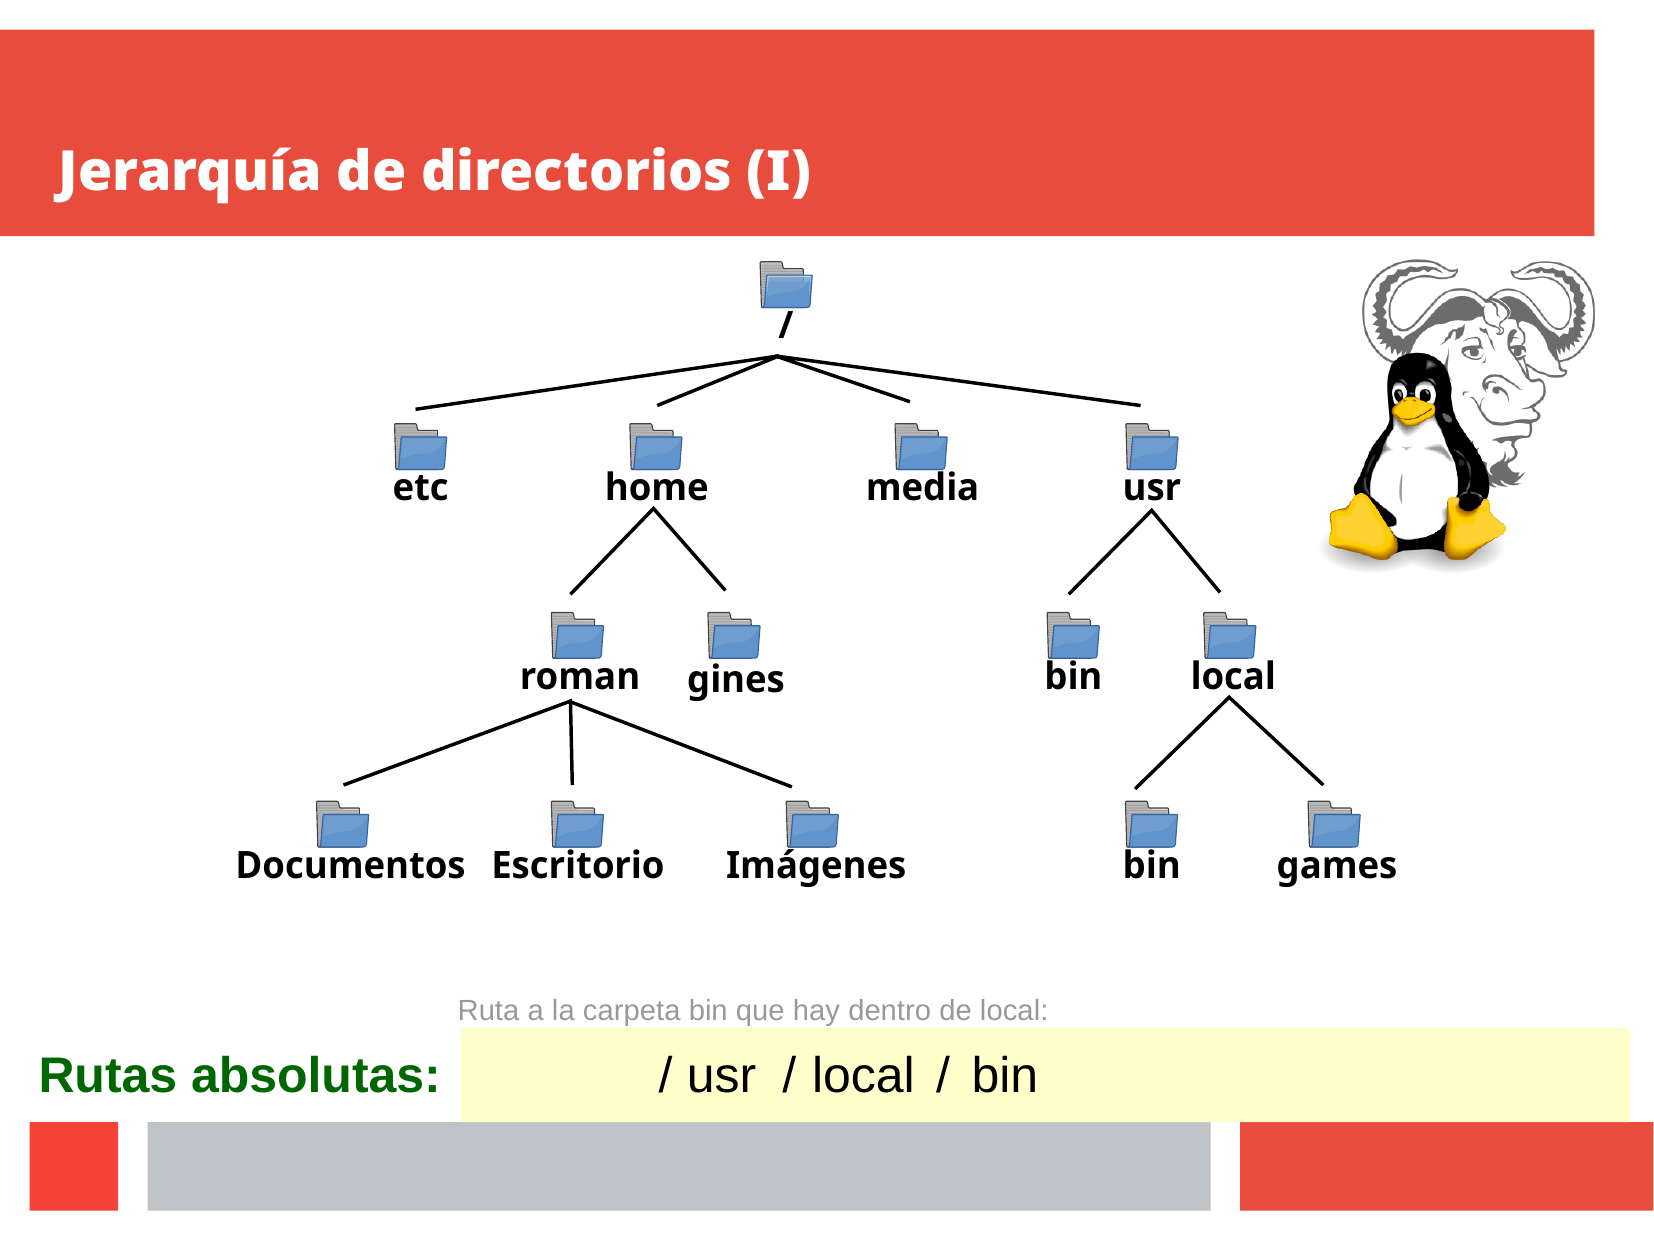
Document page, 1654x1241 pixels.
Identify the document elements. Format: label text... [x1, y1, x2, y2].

text_box / [643, 1039, 672, 1110]
title Jerarquía de directorios (I) [59, 59, 1595, 207]
picture [229, 250, 1595, 953]
text_box / [767, 1039, 797, 1111]
text_box / [921, 1039, 956, 1111]
text_box [460, 1027, 1630, 1123]
text_box Rutas absolutas: [23, 1039, 457, 1111]
text_box usr [672, 1039, 767, 1111]
text_box local [797, 1039, 921, 1111]
text_box Ruta a la carpeta bin que hay dentro de local: [442, 986, 1065, 1034]
text_box bin [956, 1039, 1053, 1111]
